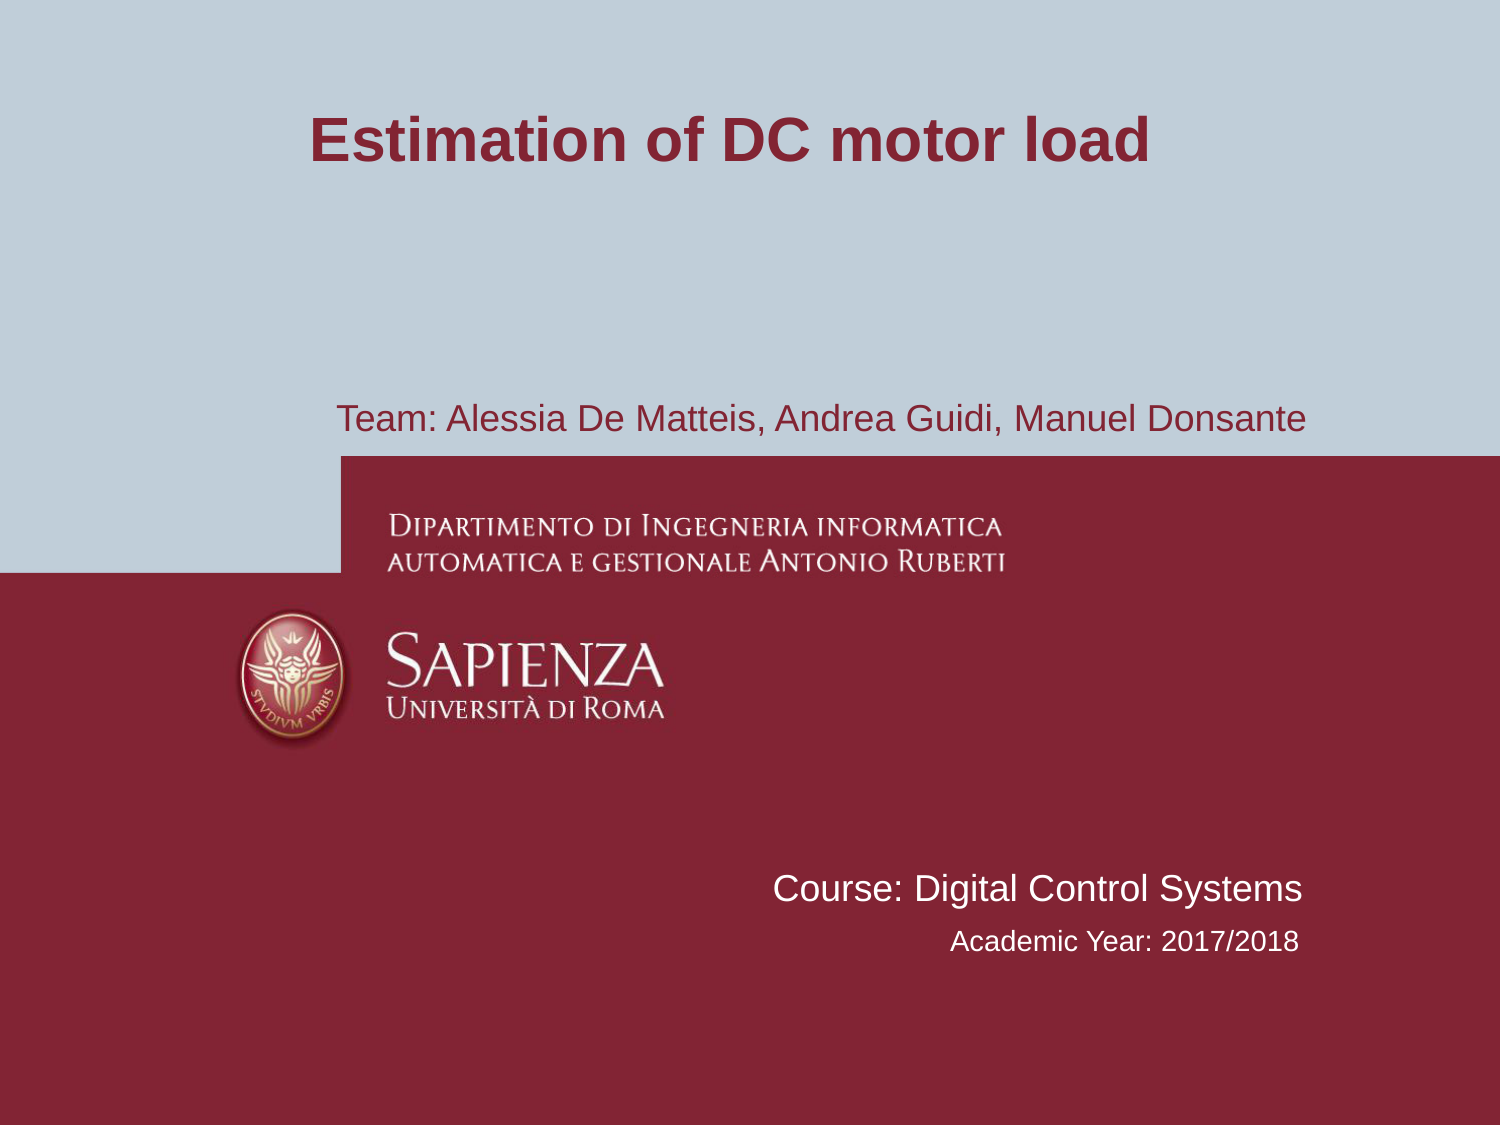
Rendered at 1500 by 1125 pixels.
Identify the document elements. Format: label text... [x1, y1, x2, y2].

text_box Course: Digital Control Systems [757, 856, 1319, 917]
text_box Academic Year: 2017/2018 [935, 915, 1319, 966]
title Estimation of DC motor load [294, 90, 1175, 234]
picture [0, 456, 1500, 1125]
text_box [0, 0, 1500, 456]
text_box Team: Alessia De Matteis, Andrea Guidi, Manuel Donsante [321, 386, 1332, 447]
